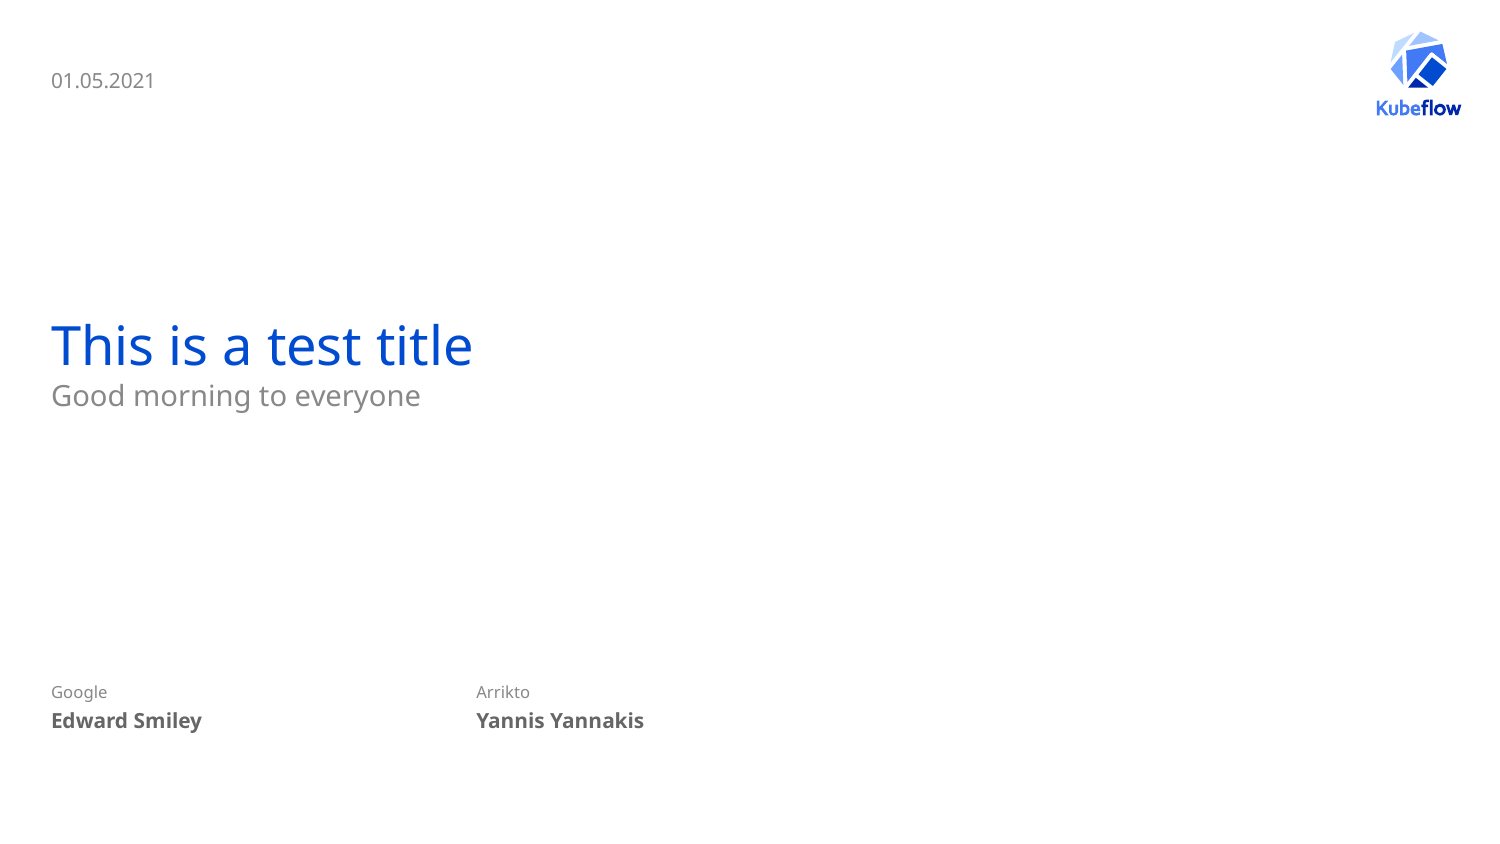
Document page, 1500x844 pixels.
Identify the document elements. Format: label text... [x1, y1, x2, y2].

title This is a test title [413, 234, 1449, 376]
subtitle Google [51, 682, 413, 844]
subtitle Good morning to everyone [51, 377, 1449, 844]
subtitle 01.05.2021 [51, 67, 413, 557]
subtitle Arrikto [476, 682, 838, 844]
